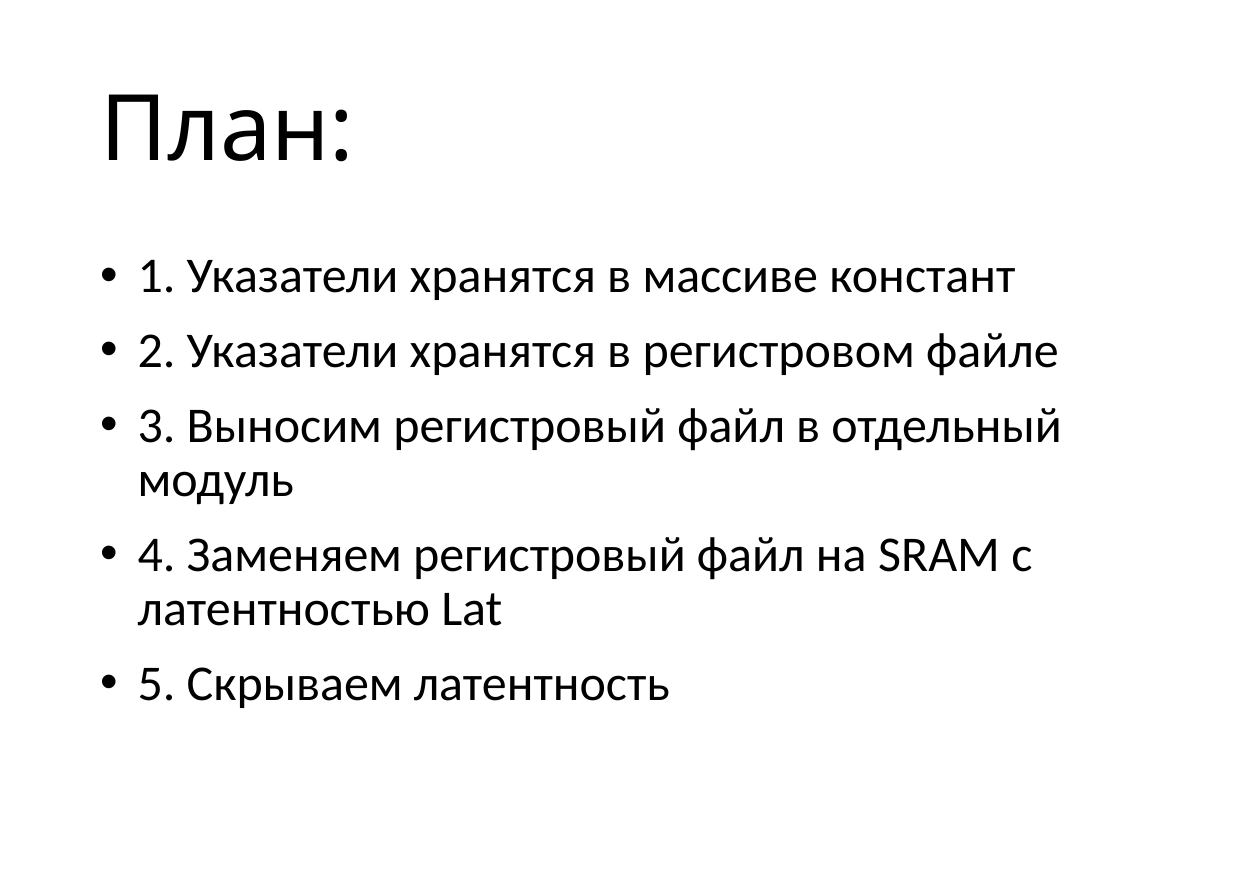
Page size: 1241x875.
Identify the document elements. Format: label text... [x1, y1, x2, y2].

title План: [85, 46, 1155, 216]
list 1. Указатели хранятся в массиве констант 2. Указатели хранятся в регистровом файле 3. Выносим регистровый файл в отдельный модуль 4. Заменяем регистровый файл на SRAM с латентностью Lat 5. Скрываем латентность [85, 242, 1155, 828]
